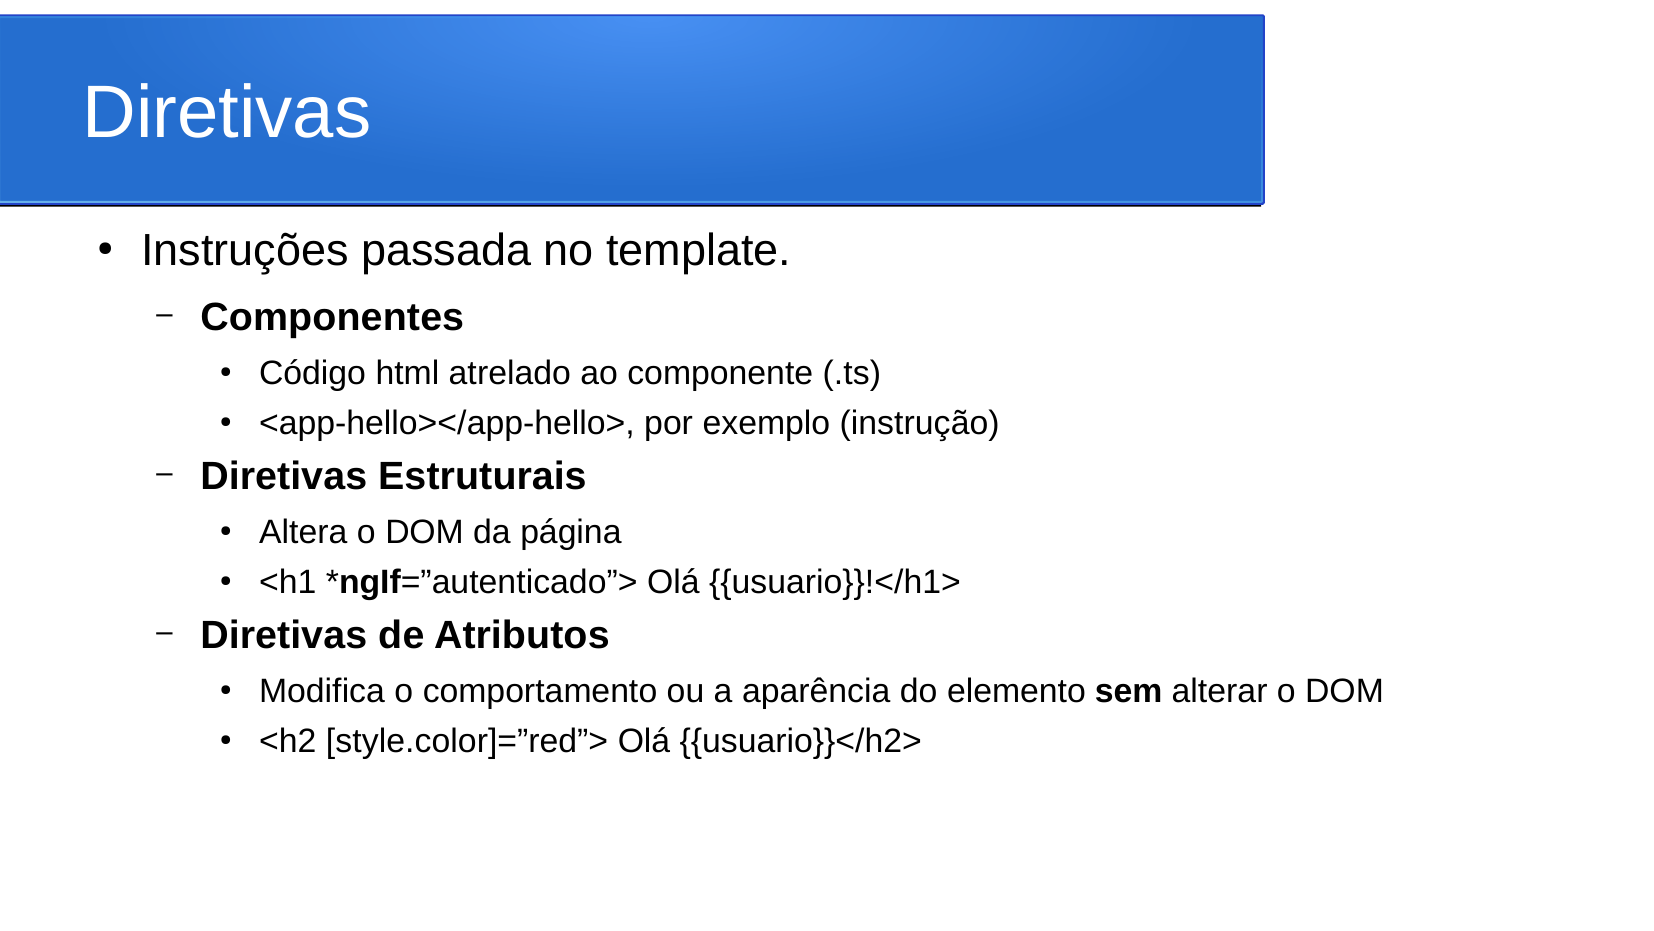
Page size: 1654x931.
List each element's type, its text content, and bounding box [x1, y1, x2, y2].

list Instruções passada no template. Componentes Código html atrelado ao componente (.ts) <app-hello></app-hello>, por exemplo (instrução) Diretivas Estruturais Altera o DOM da página <h1 *ngIf=”autenticado”> Olá {{usuario}}!</h1> Diretivas de Atributos Modifica o comportamento ou a aparência do elemento sem alterar o DOM <h2 [style.color]=”red”> Olá {{usuario}}</h2> [82, 224, 1571, 764]
title Diretivas [82, 35, 1235, 189]
